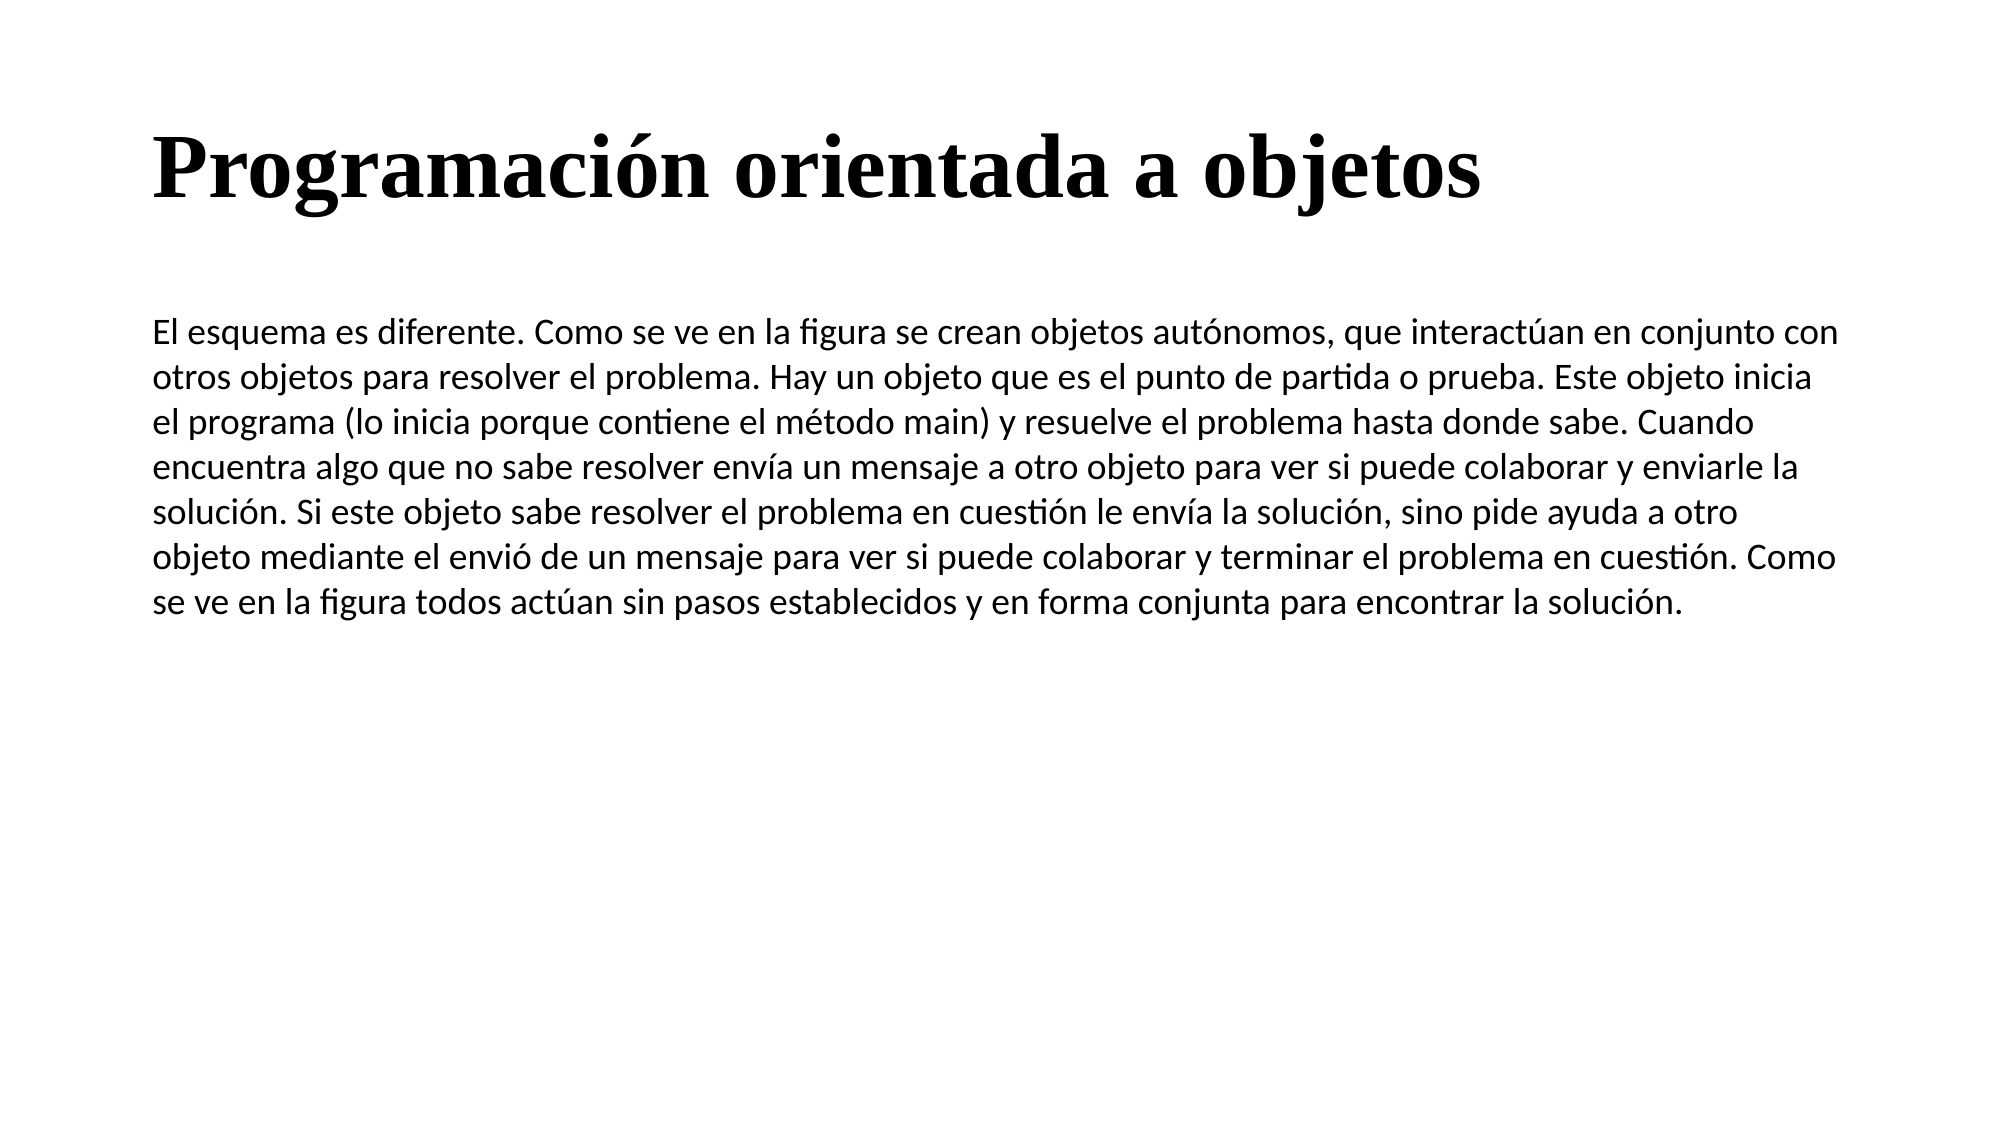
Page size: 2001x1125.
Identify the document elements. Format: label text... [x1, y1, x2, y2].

text_box El esquema es diferente. Como se ve en la figura se crean objetos autónomos, que interactúan en conjunto con otros objetos para resolver el problema. Hay un objeto que es el punto de partida o prueba. Este objeto inicia el programa (lo inicia porque contiene el método main) y resuelve el problema hasta donde sabe. Cuando encuentra algo que no sabe resolver envía un mensaje a otro objeto para ver si puede colaborar y enviarle la solución. Si este objeto sabe resolver el problema en cuestión le envía la solución, sino pide ayuda a otro objeto mediante el envió de un mensaje para ver si puede colaborar y terminar el problema en cuestión. Como se ve en la figura todos actúan sin pasos establecidos y en forma conjunta para encontrar la solución. [137, 299, 1862, 1013]
text_box Programación orientada a objetos [137, 59, 1862, 277]
